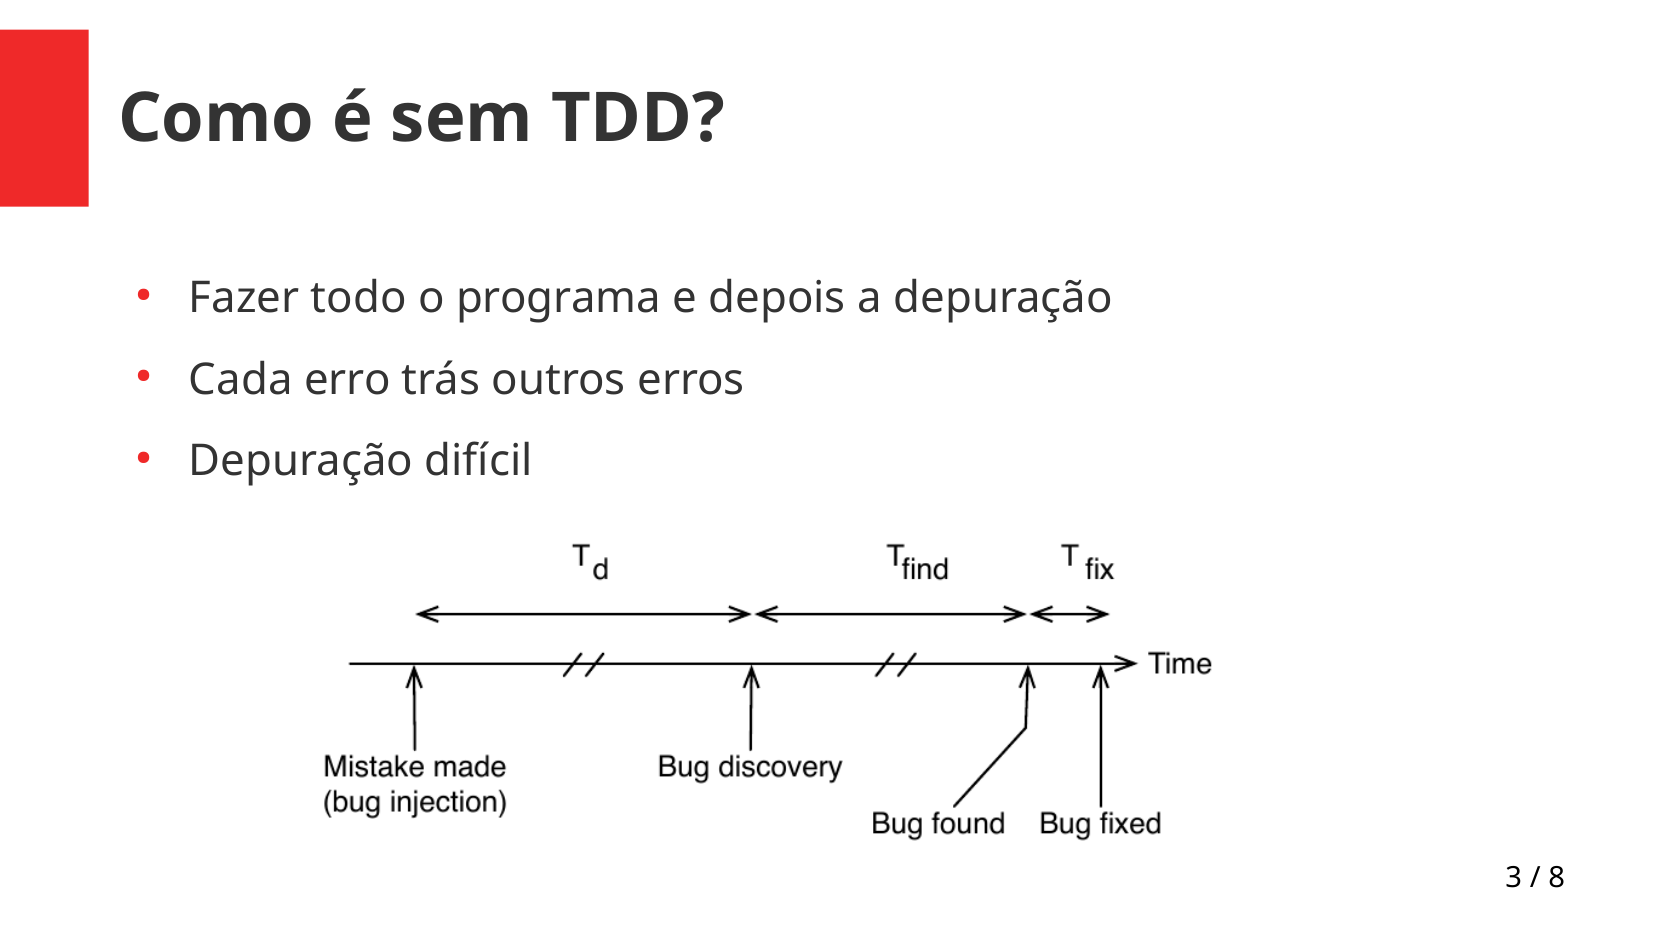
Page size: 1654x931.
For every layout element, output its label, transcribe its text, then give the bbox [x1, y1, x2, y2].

picture [297, 502, 1272, 857]
title Como é sem TDD? [118, 37, 1571, 193]
list Fazer todo o programa e depois a depuração Cada erro trás outros erros Depuração difícil [118, 265, 1536, 806]
